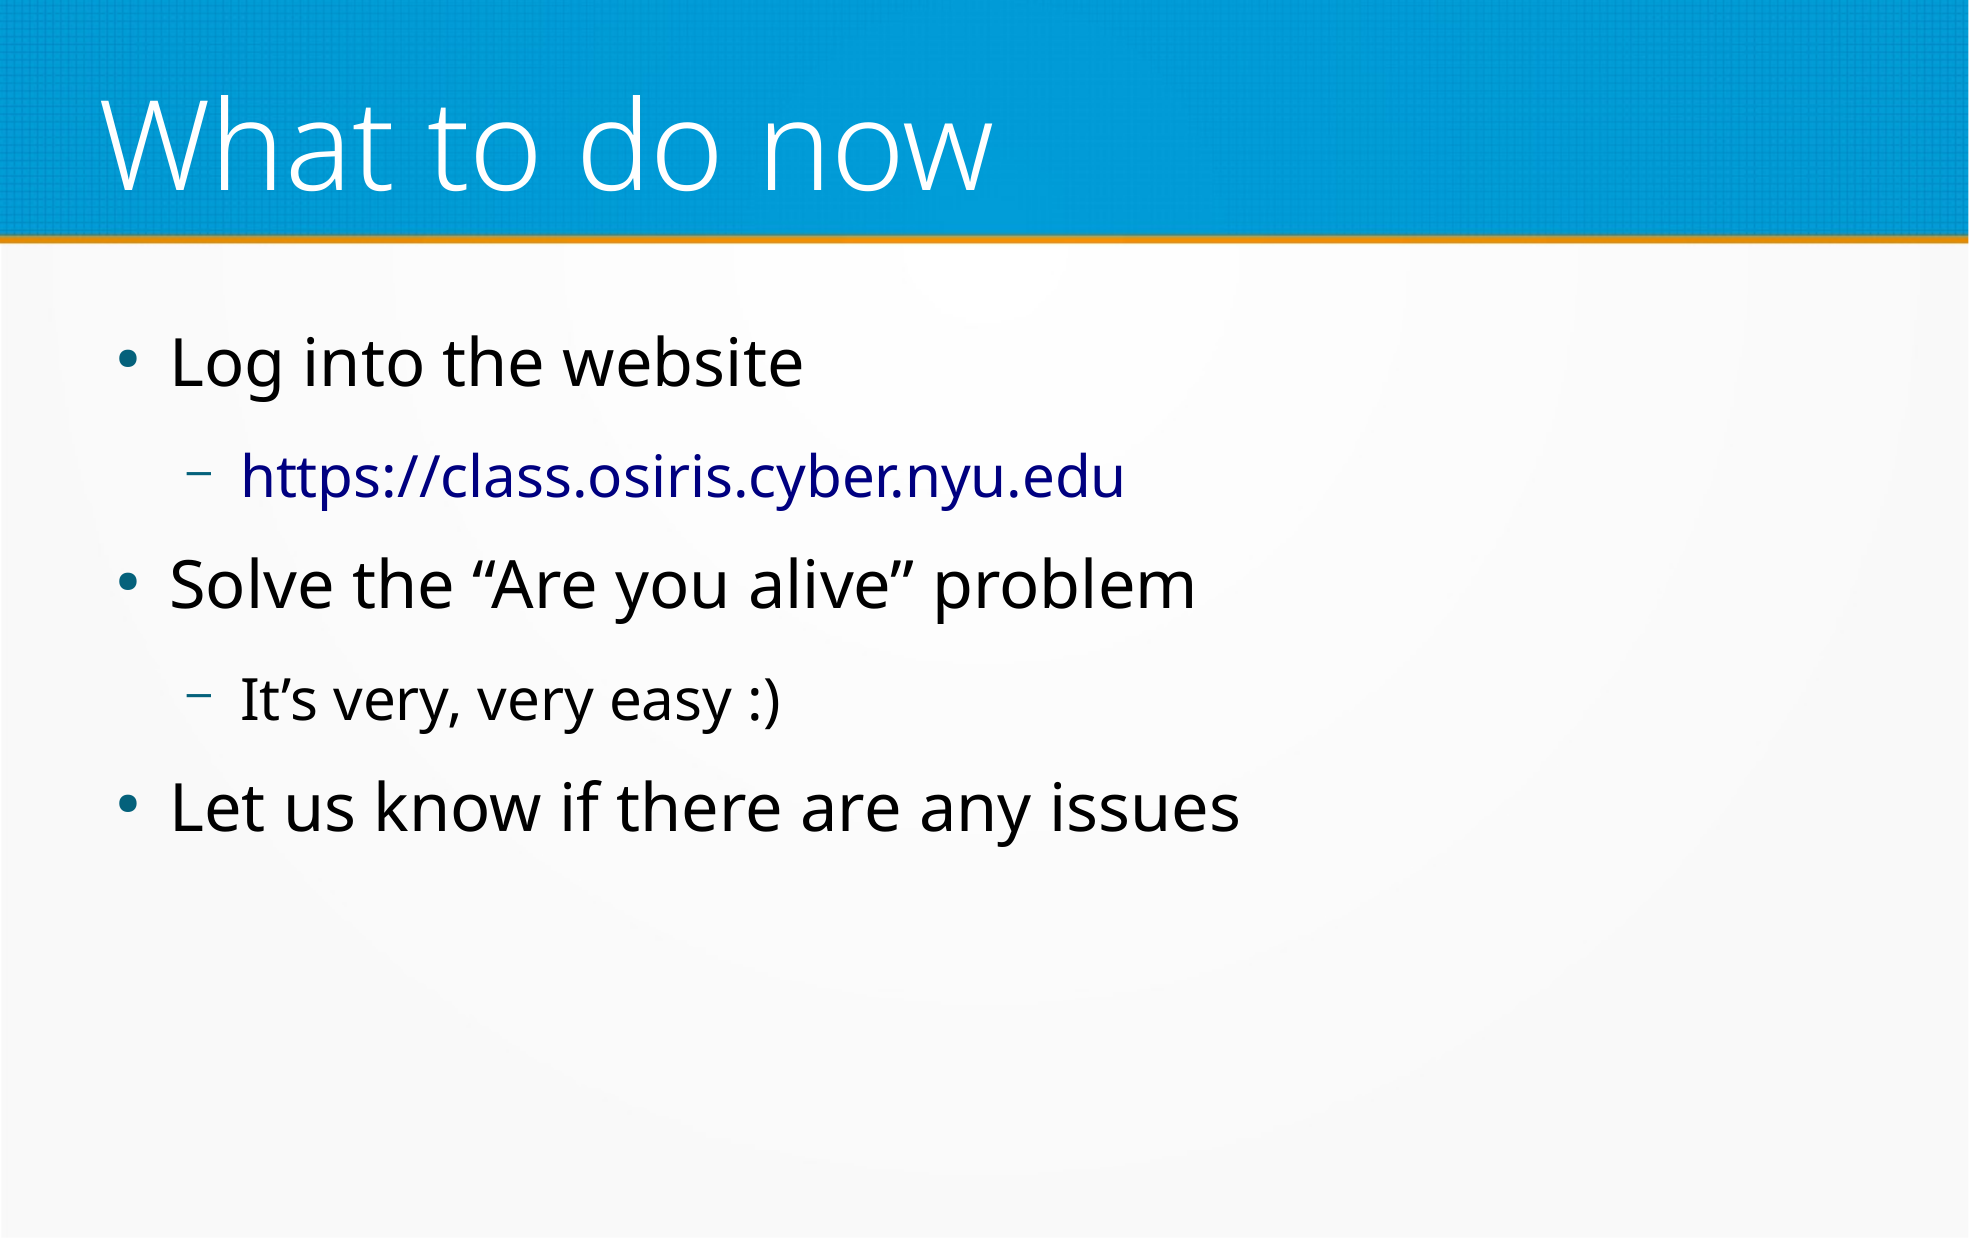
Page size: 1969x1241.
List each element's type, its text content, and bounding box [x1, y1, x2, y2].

title What to do now [98, 19, 1870, 227]
picture [0, 233, 1969, 1241]
list Log into the website https://class.osiris.cyber.nyu.edu Solve the “Are you alive” problem It’s very, very easy :) Let us know if there are any issues [98, 315, 1861, 1081]
